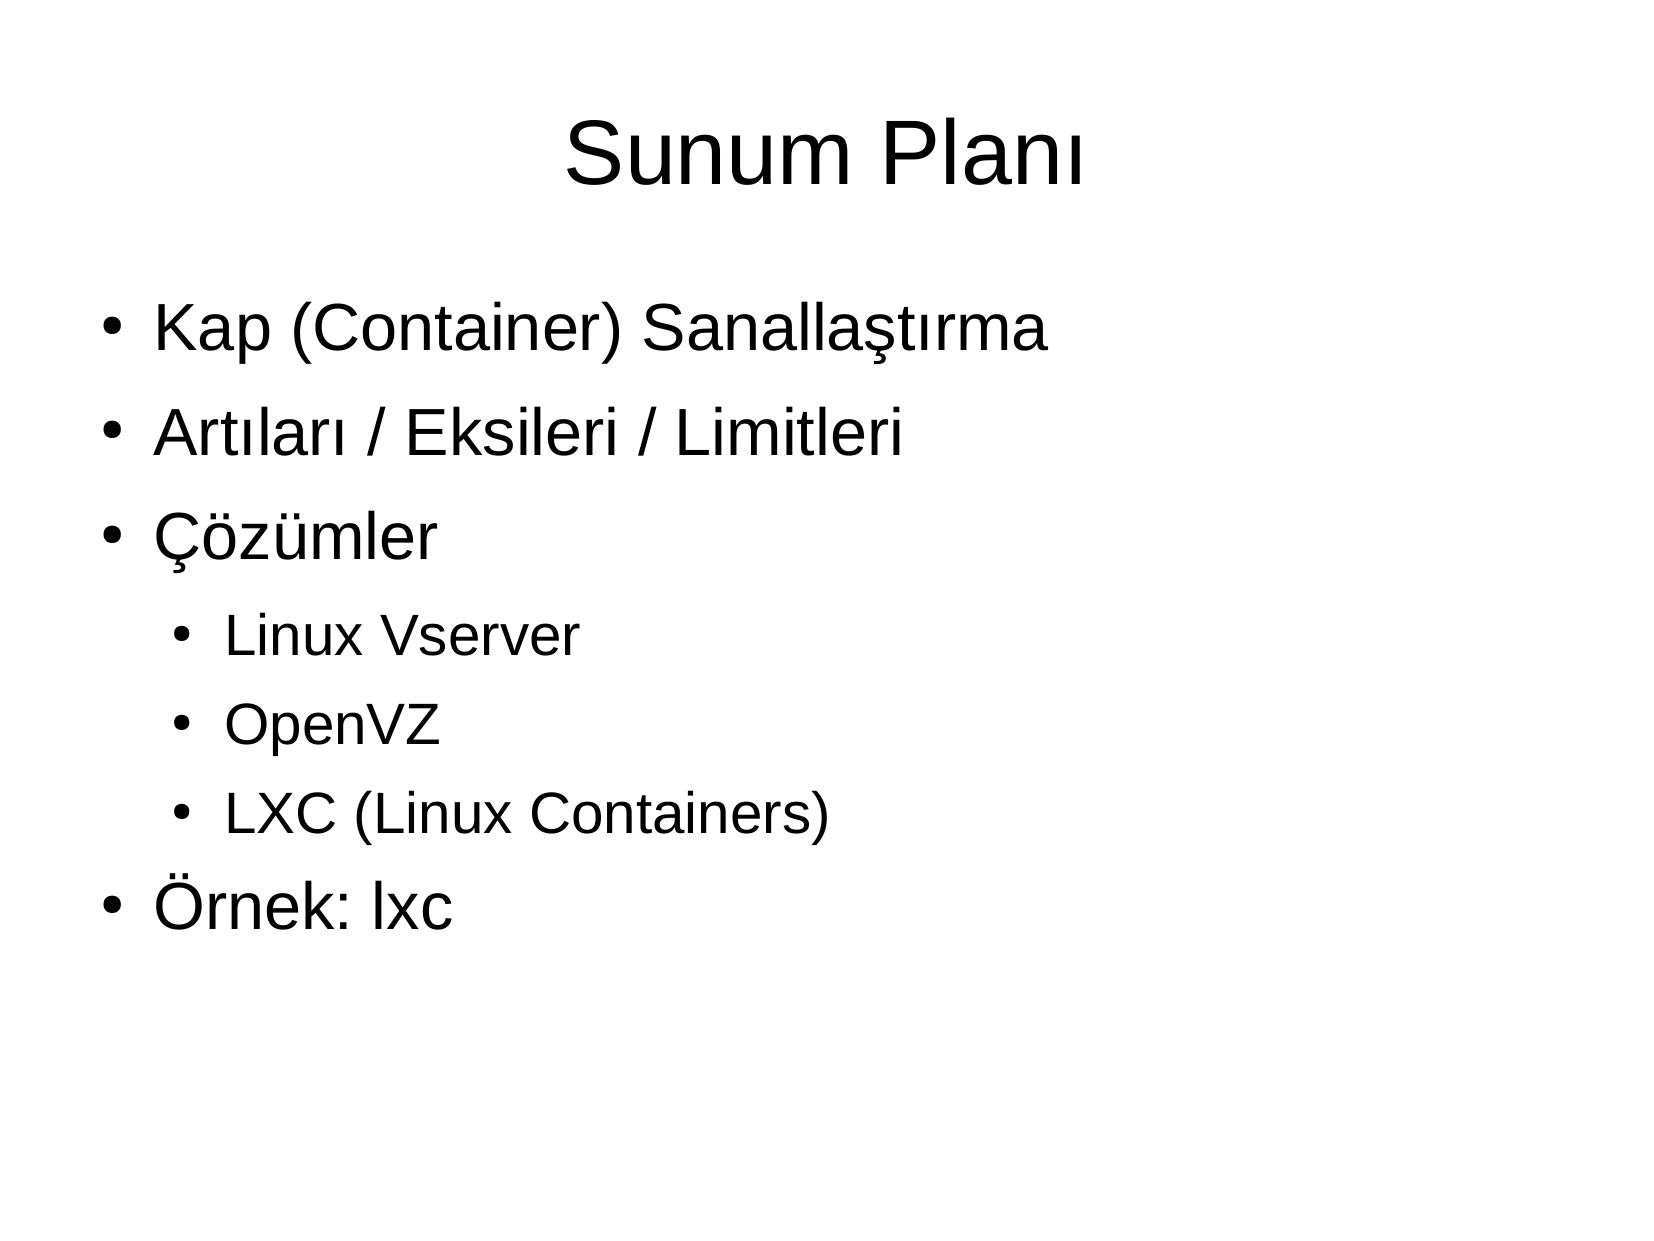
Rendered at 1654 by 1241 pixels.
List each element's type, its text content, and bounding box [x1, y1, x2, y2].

title Sunum Planı [82, 49, 1571, 257]
list Kap (Container) Sanallaştırma Artıları / Eksileri / Limitleri Çözümler Linux Vserver OpenVZ LXC (Linux Containers) Örnek: lxc [82, 290, 1571, 1109]
